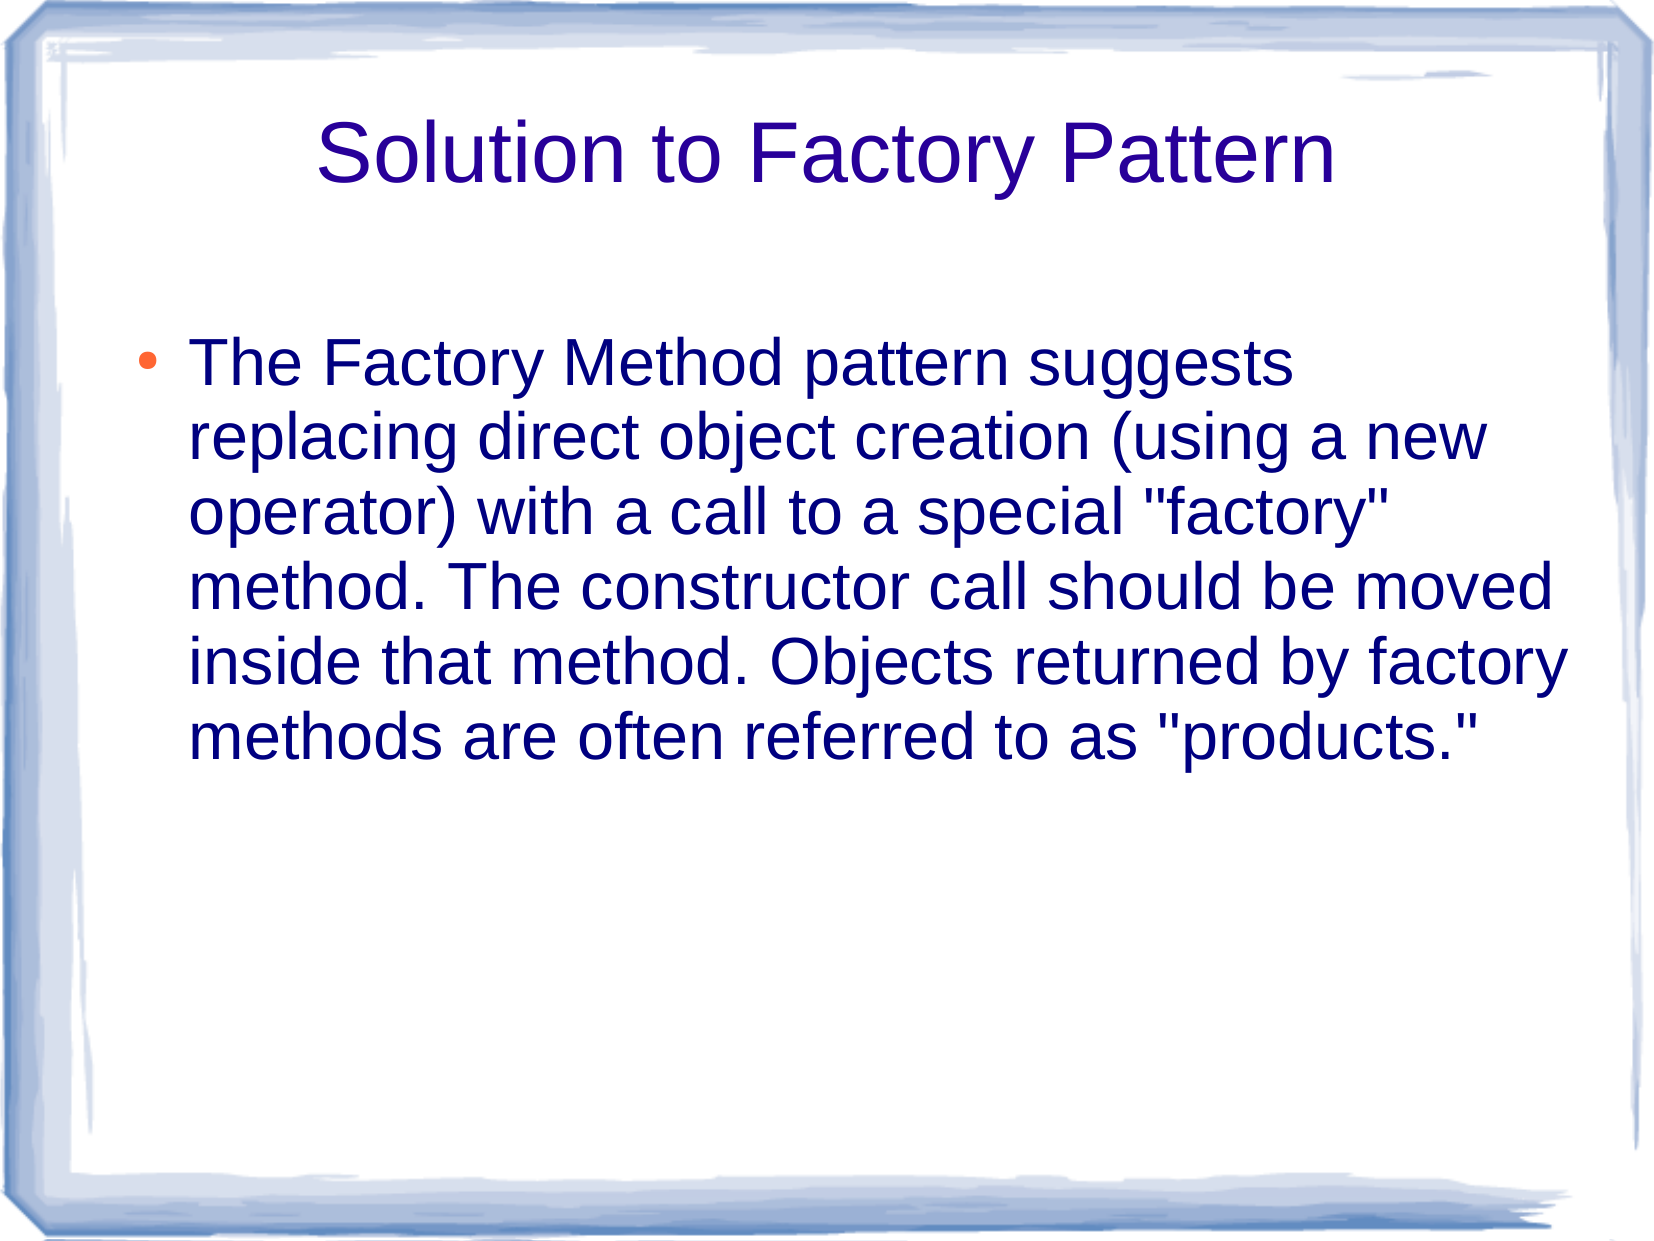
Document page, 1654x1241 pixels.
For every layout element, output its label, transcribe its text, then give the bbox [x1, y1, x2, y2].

picture [0, 0, 1654, 1241]
title Solution to Factory Pattern [82, 49, 1571, 257]
list The Factory Method pattern suggests replacing direct object creation (using a new operator) with a call to a special "factory" method. The constructor call should be moved inside that method. Objects returned by factory methods are often referred to as "products." [118, 324, 1571, 1004]
